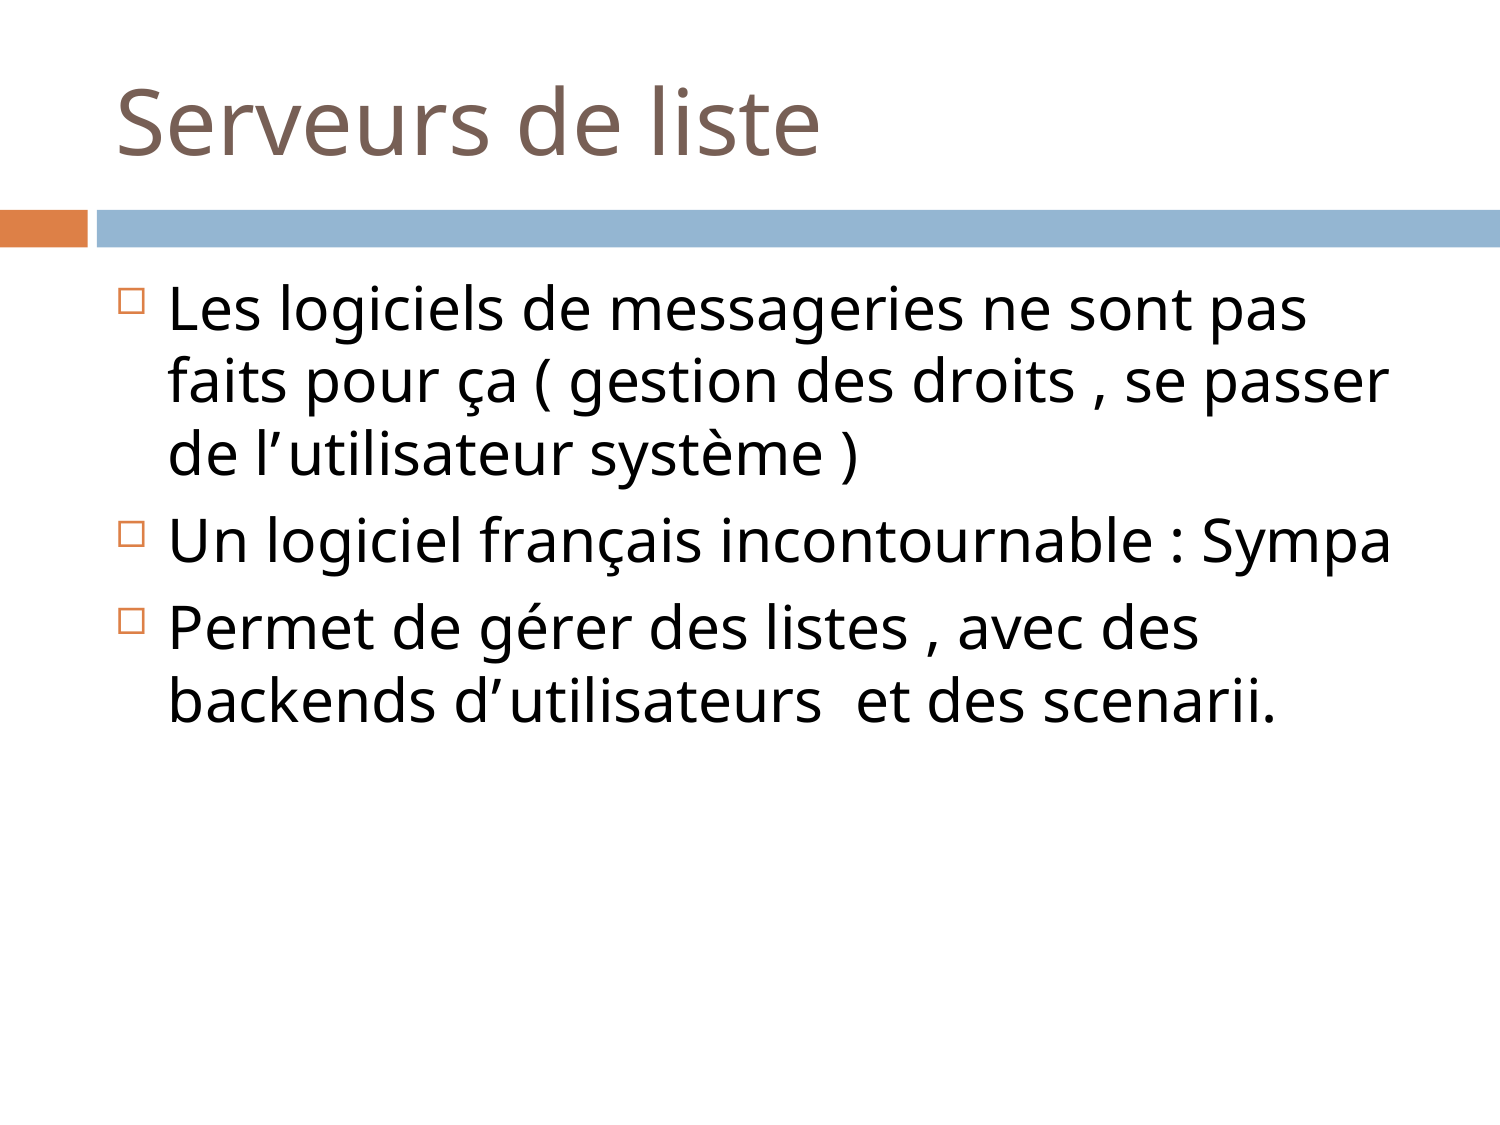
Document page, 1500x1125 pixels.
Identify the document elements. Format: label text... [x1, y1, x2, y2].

title Serveurs de liste [100, 37, 1438, 201]
list Les logiciels de messageries ne sont pas faits pour ça ( gestion des droits , se passer de l’utilisateur système ) Un logiciel français incontournable : Sympa Permet de gérer des listes , avec des backends d’utilisateurs et des scenarii. [100, 262, 1438, 1000]
